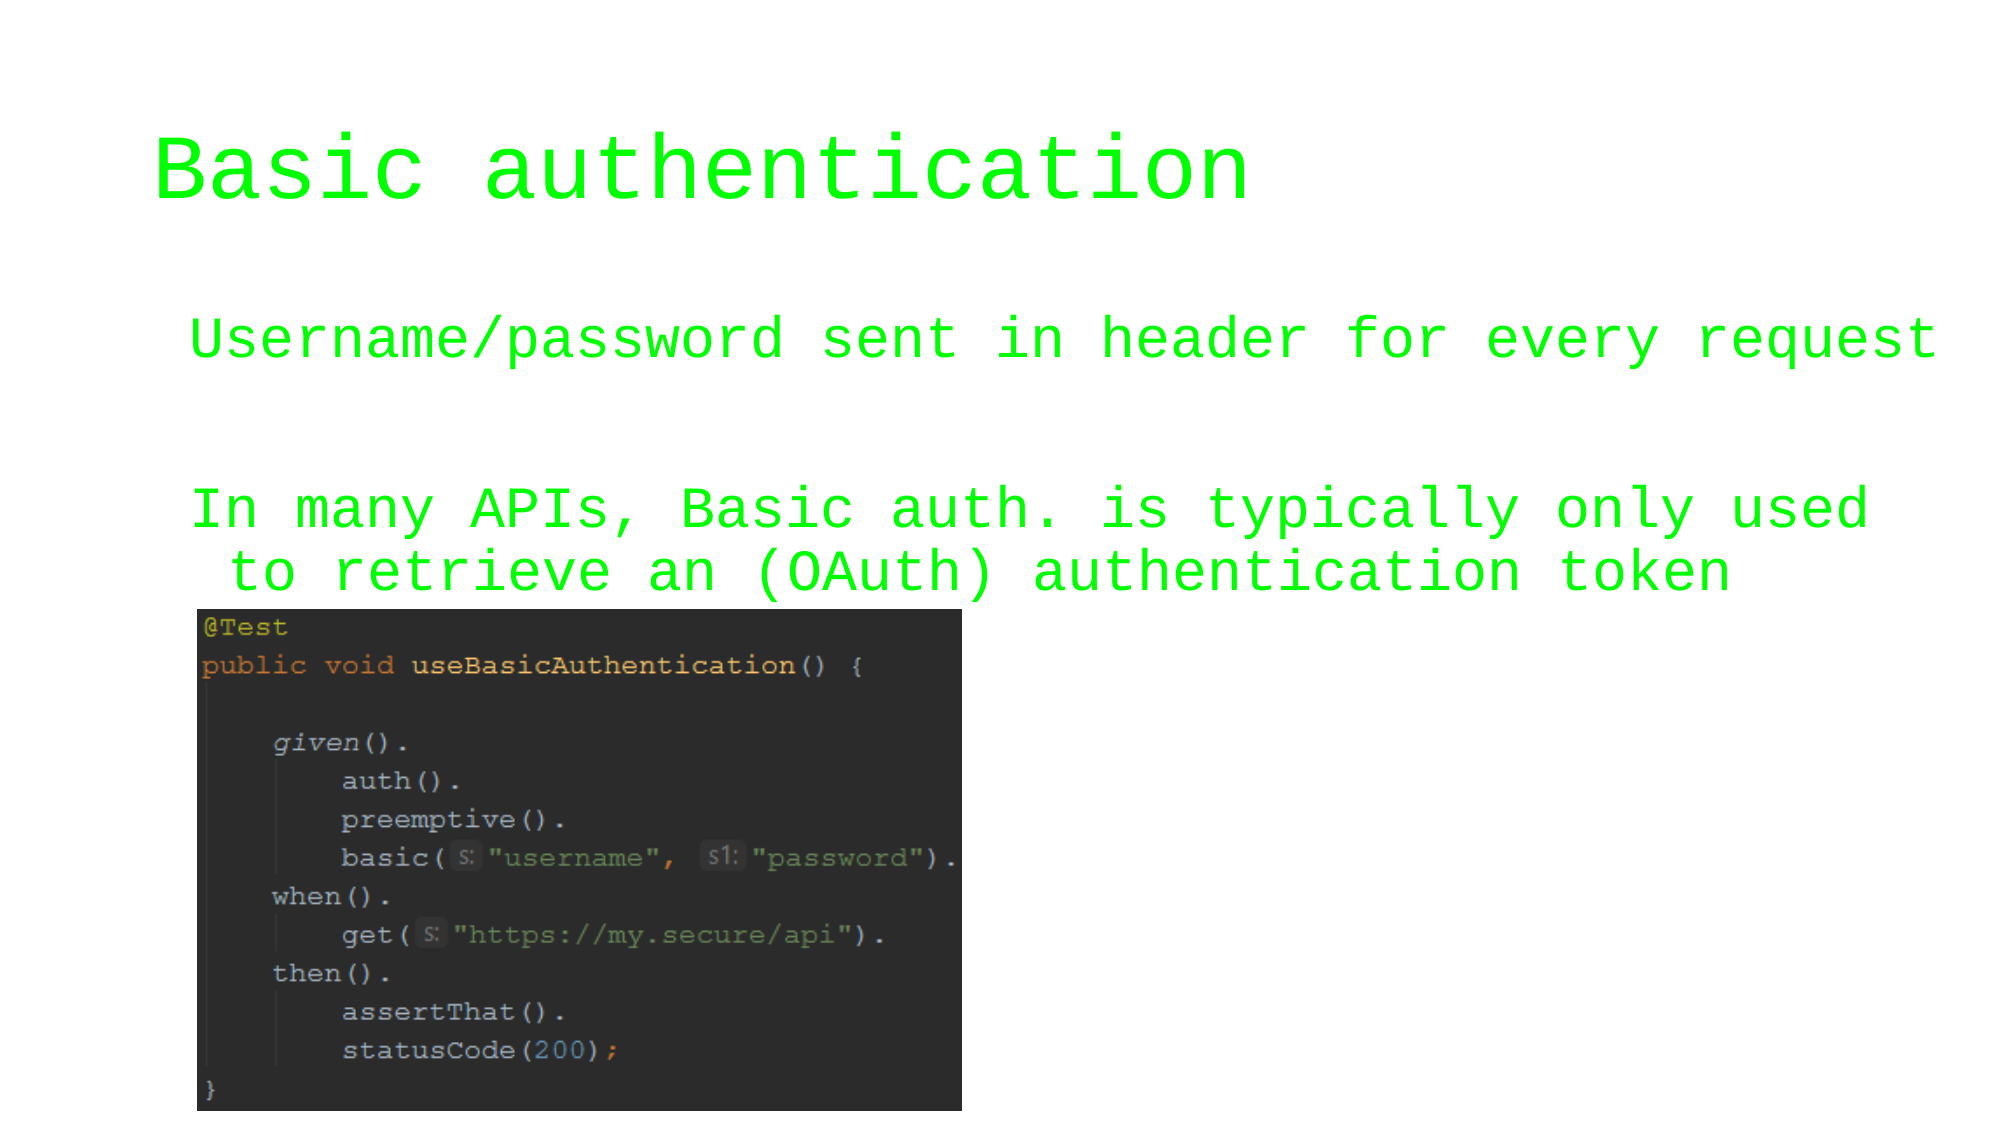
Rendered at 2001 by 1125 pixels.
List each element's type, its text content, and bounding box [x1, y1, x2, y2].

title Basic authentication [137, 59, 1863, 278]
list Username/password sent in header for every request In many APIs, Basic auth. is typically only used to retrieve an (OAuth) authentication token [137, 299, 1967, 1014]
picture [197, 609, 962, 1111]
